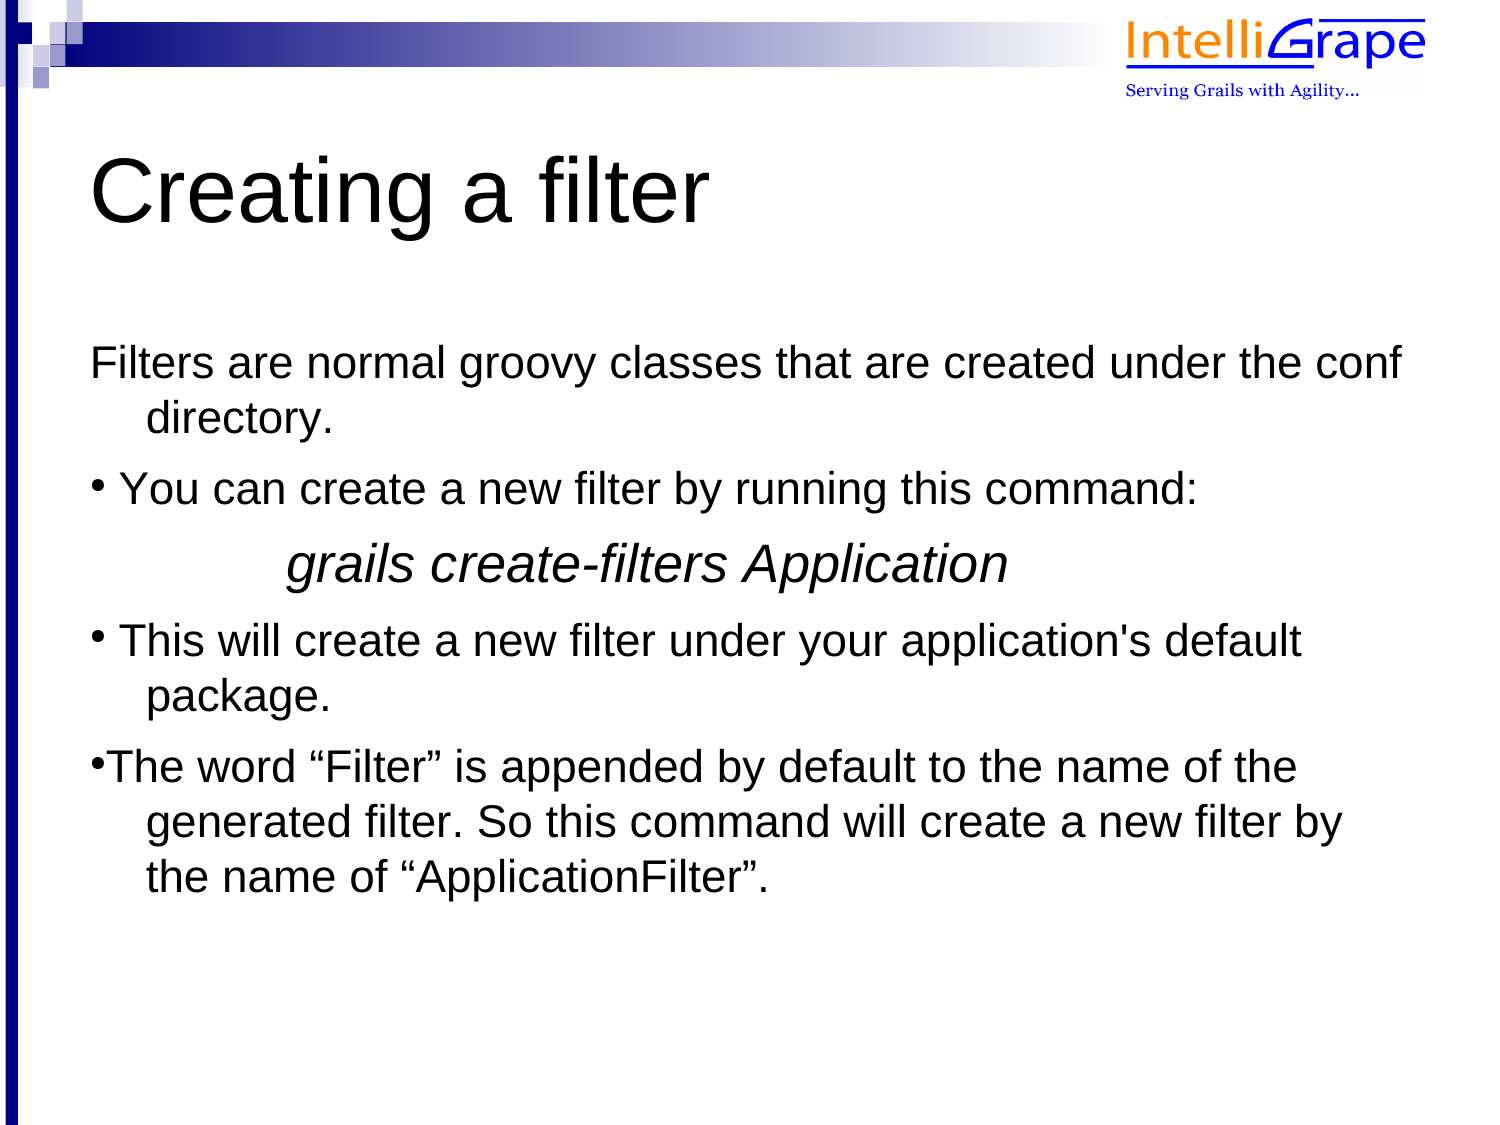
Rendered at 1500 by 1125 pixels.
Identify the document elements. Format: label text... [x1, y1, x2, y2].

title Creating a filter [74, 74, 1423, 298]
list Filters are normal groovy classes that are created under the conf directory. You can create a new filter by running this command: grails create-filters Application This will create a new filter under your application's default package. The word “Filter” is appended by default to the name of the generated filter. So this command will create a new filter by the name of “ApplicationFilter”. [74, 324, 1423, 1068]
picture [1125, 12, 1425, 100]
